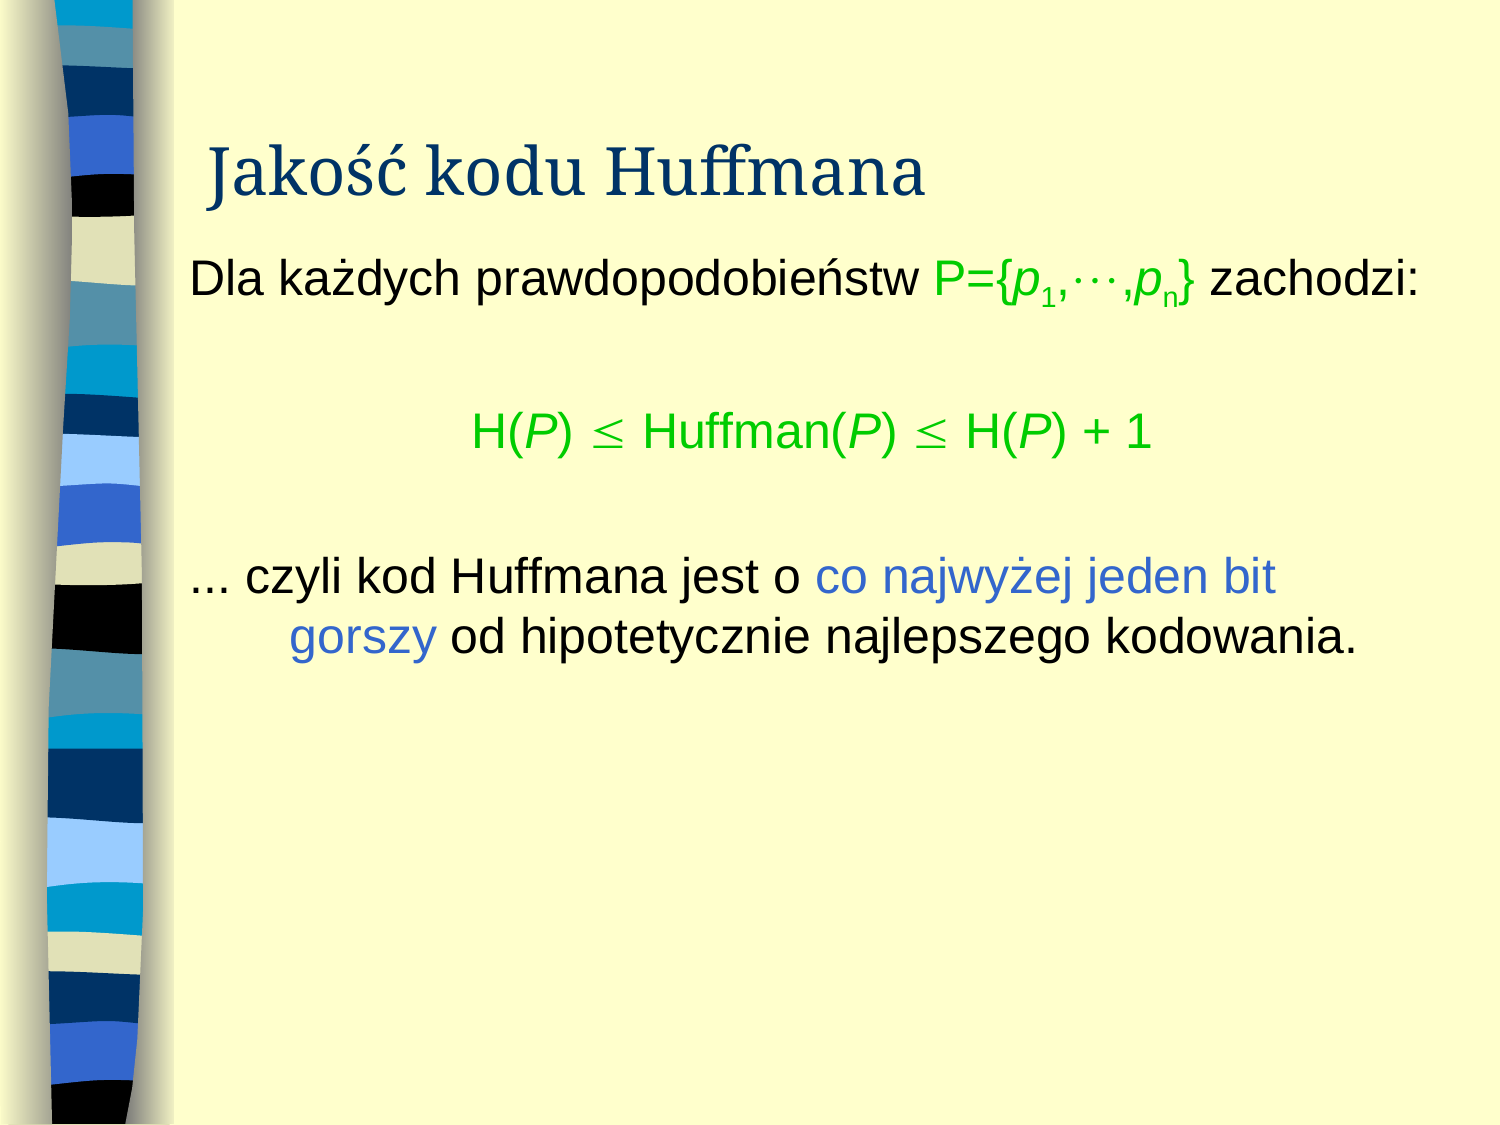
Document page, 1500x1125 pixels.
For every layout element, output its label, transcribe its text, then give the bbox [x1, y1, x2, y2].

title Jakość kodu Huffmana [192, 74, 1468, 263]
list Dla każdych prawdopodobieństw P={p1,,pn} zachodzi: H(P)  Huffman(P)  H(P) + 1 ... czyli kod Huffmana jest o co najwyżej jeden bit gorszy od hipotetycznie najlepszego kodowania. [174, 237, 1450, 913]
